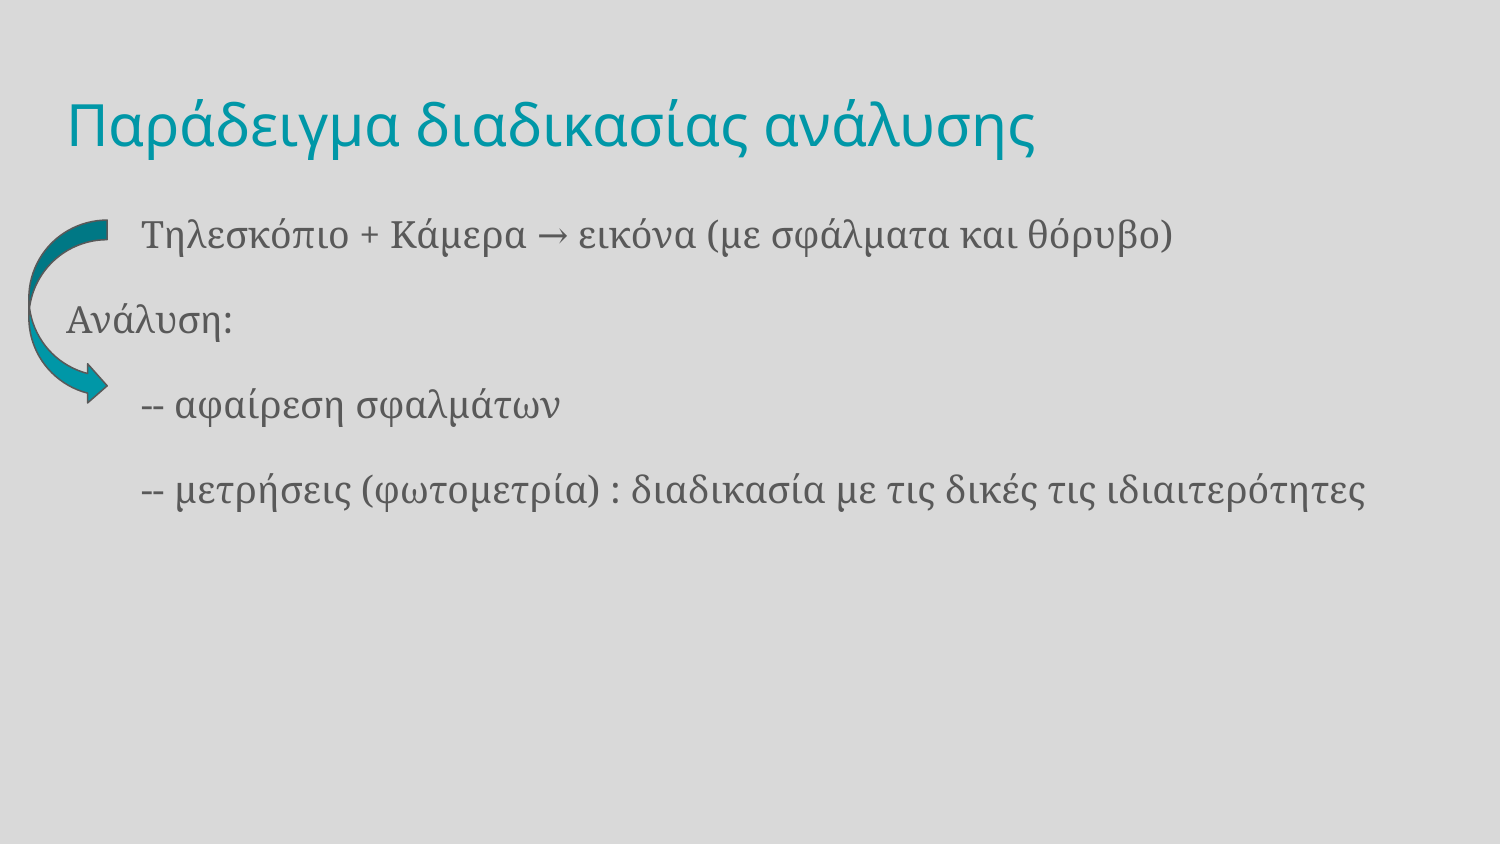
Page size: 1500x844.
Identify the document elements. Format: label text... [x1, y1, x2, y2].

list Τηλεσκόπιο + Κάμερα → εικόνα (με σφάλματα και θόρυβο) Ανάλυση: -- αφαίρεση σφαλμάτων -- μετρήσεις (φωτομετρία) : διαδικασία με τις δικές τις ιδιαιτερότητες [51, 189, 1449, 771]
title Παράδειγμα διαδικασίας ανάλυσης [51, 72, 1449, 167]
text_box [28, 220, 108, 403]
